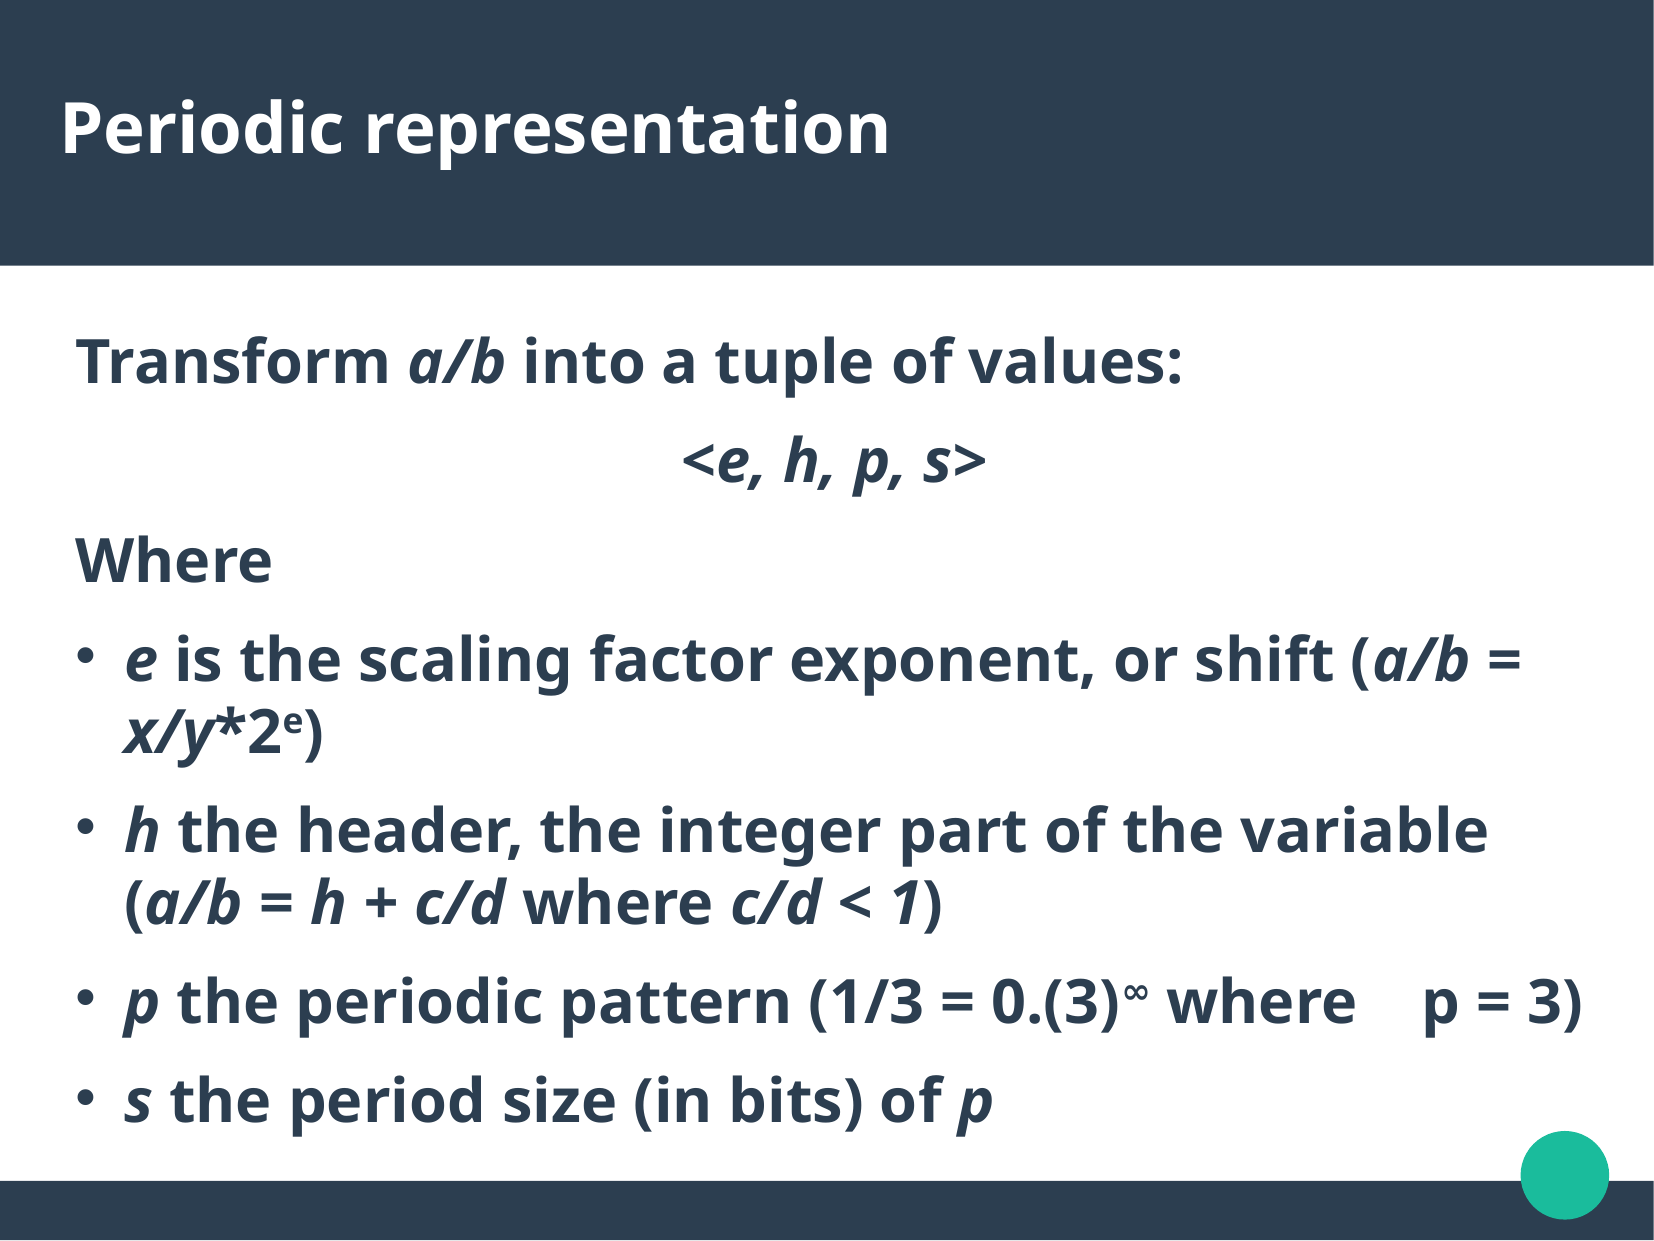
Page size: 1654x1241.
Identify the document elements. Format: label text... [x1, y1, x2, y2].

list Transform a/b into a tuple of values: <e, h, p, s> Where e is the scaling factor exponent, or shift (a/b = x/y*2e) h the header, the integer part of the variable (a/b = h + c/d where c/d < 1) p the periodic pattern (1/3 = 0.(3)∞ where p = 3) s the period size (in bits) of p [59, 324, 1595, 1152]
title Periodic representation [59, 49, 1595, 207]
